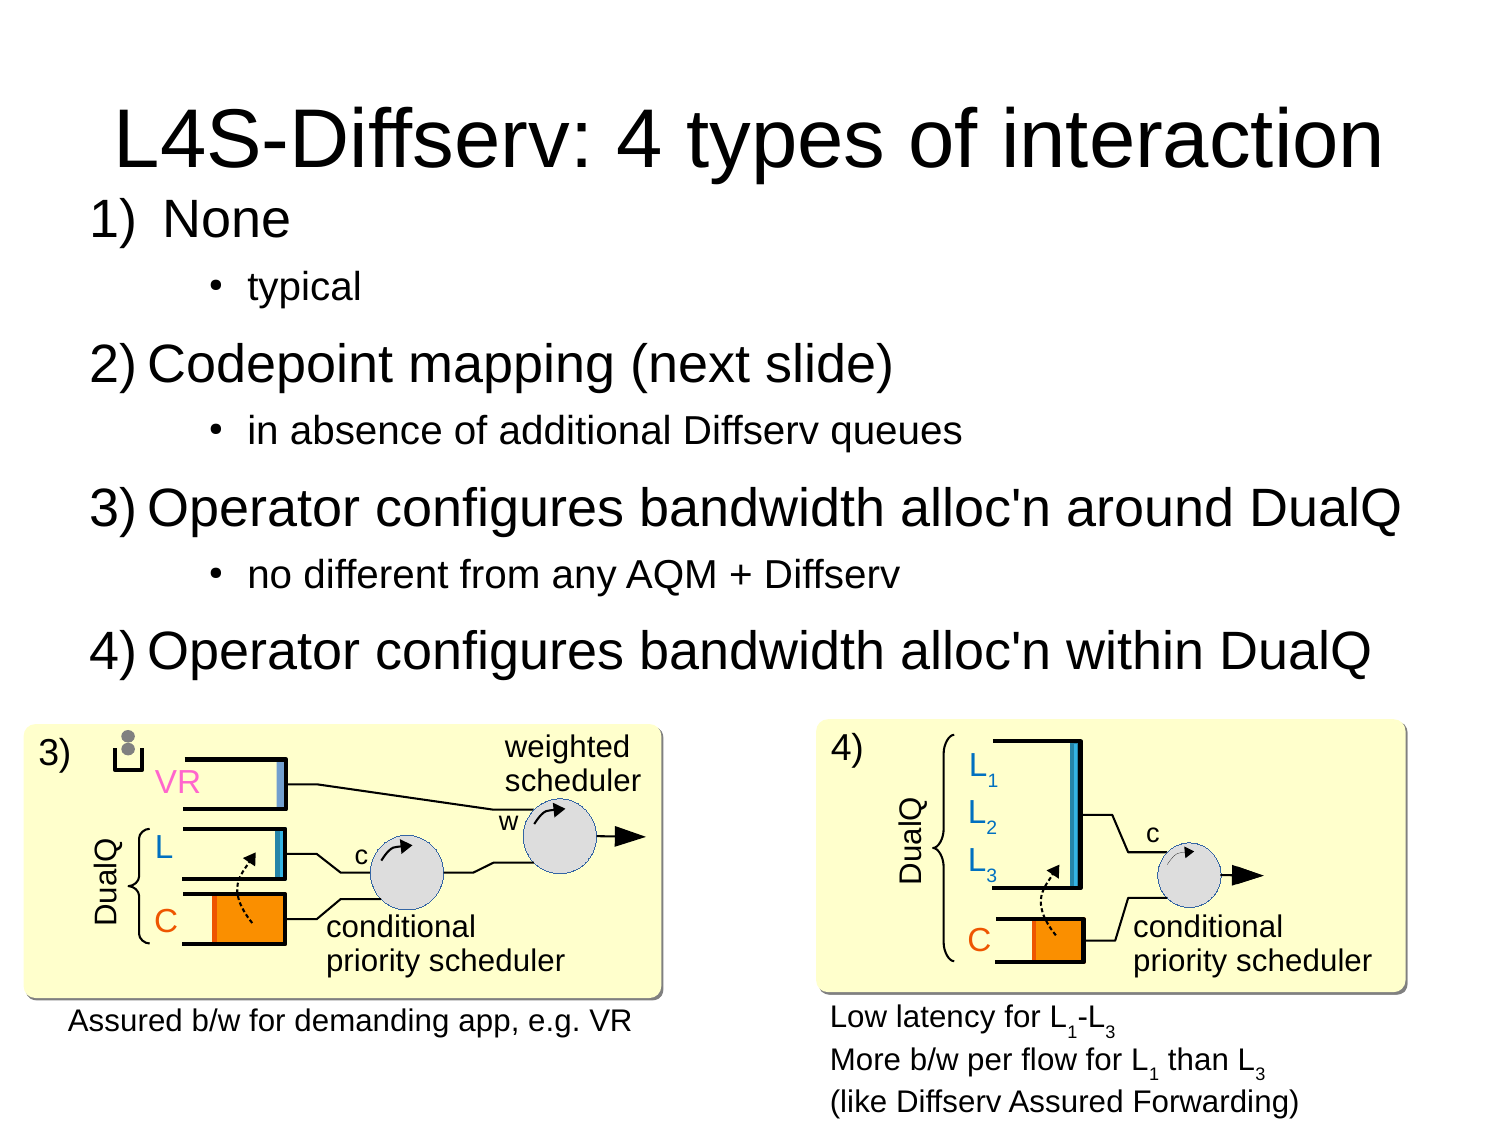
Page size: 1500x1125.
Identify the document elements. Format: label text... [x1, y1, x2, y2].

text_box [375, 835, 444, 901]
text_box DualQ [135, 868, 145, 895]
text_box weighted scheduler [490, 721, 657, 806]
text_box [277, 828, 285, 879]
title L4S-Diffserv: 4 types of interaction [75, 45, 1425, 188]
text_box [276, 759, 285, 810]
text_box L3 [953, 841, 1018, 881]
text_box Assured b/w for demanding app, e.g. VR [53, 996, 668, 1046]
text_box DualQ [938, 741, 949, 901]
text_box w [484, 798, 528, 858]
text_box C [139, 895, 193, 948]
text_box 4) [816, 733, 1406, 992]
text_box L1 [954, 746, 1019, 786]
text_box DualQ [80, 764, 145, 942]
text_box [1072, 741, 1080, 889]
text_box Low latency for L1-L3 More b/w per flow for L1 than L3 (like Diffserv Assured Forwarding) [814, 992, 1489, 1125]
text_box DualQ [885, 723, 949, 901]
list None typical Codepoint mapping (next slide) in absence of additional Diffserv queues Operator configures bandwidth alloc'n around DualQ no different from any AQM + Diffserv Operator configures bandwidth alloc'n within DualQ [75, 188, 1425, 733]
text_box [1157, 842, 1222, 901]
text_box VR [139, 763, 237, 803]
text_box [214, 894, 285, 944]
text_box [121, 729, 135, 756]
text_box [1033, 919, 1084, 963]
text_box 3) [23, 724, 662, 999]
text_box [528, 806, 597, 874]
text_box conditional priority scheduler [311, 901, 581, 986]
text_box C [952, 913, 1007, 966]
text_box L2 [953, 793, 1018, 833]
text_box c [339, 832, 388, 891]
text_box L [139, 828, 205, 868]
text_box c [1131, 810, 1169, 861]
text_box conditional priority scheduler [1118, 901, 1388, 986]
